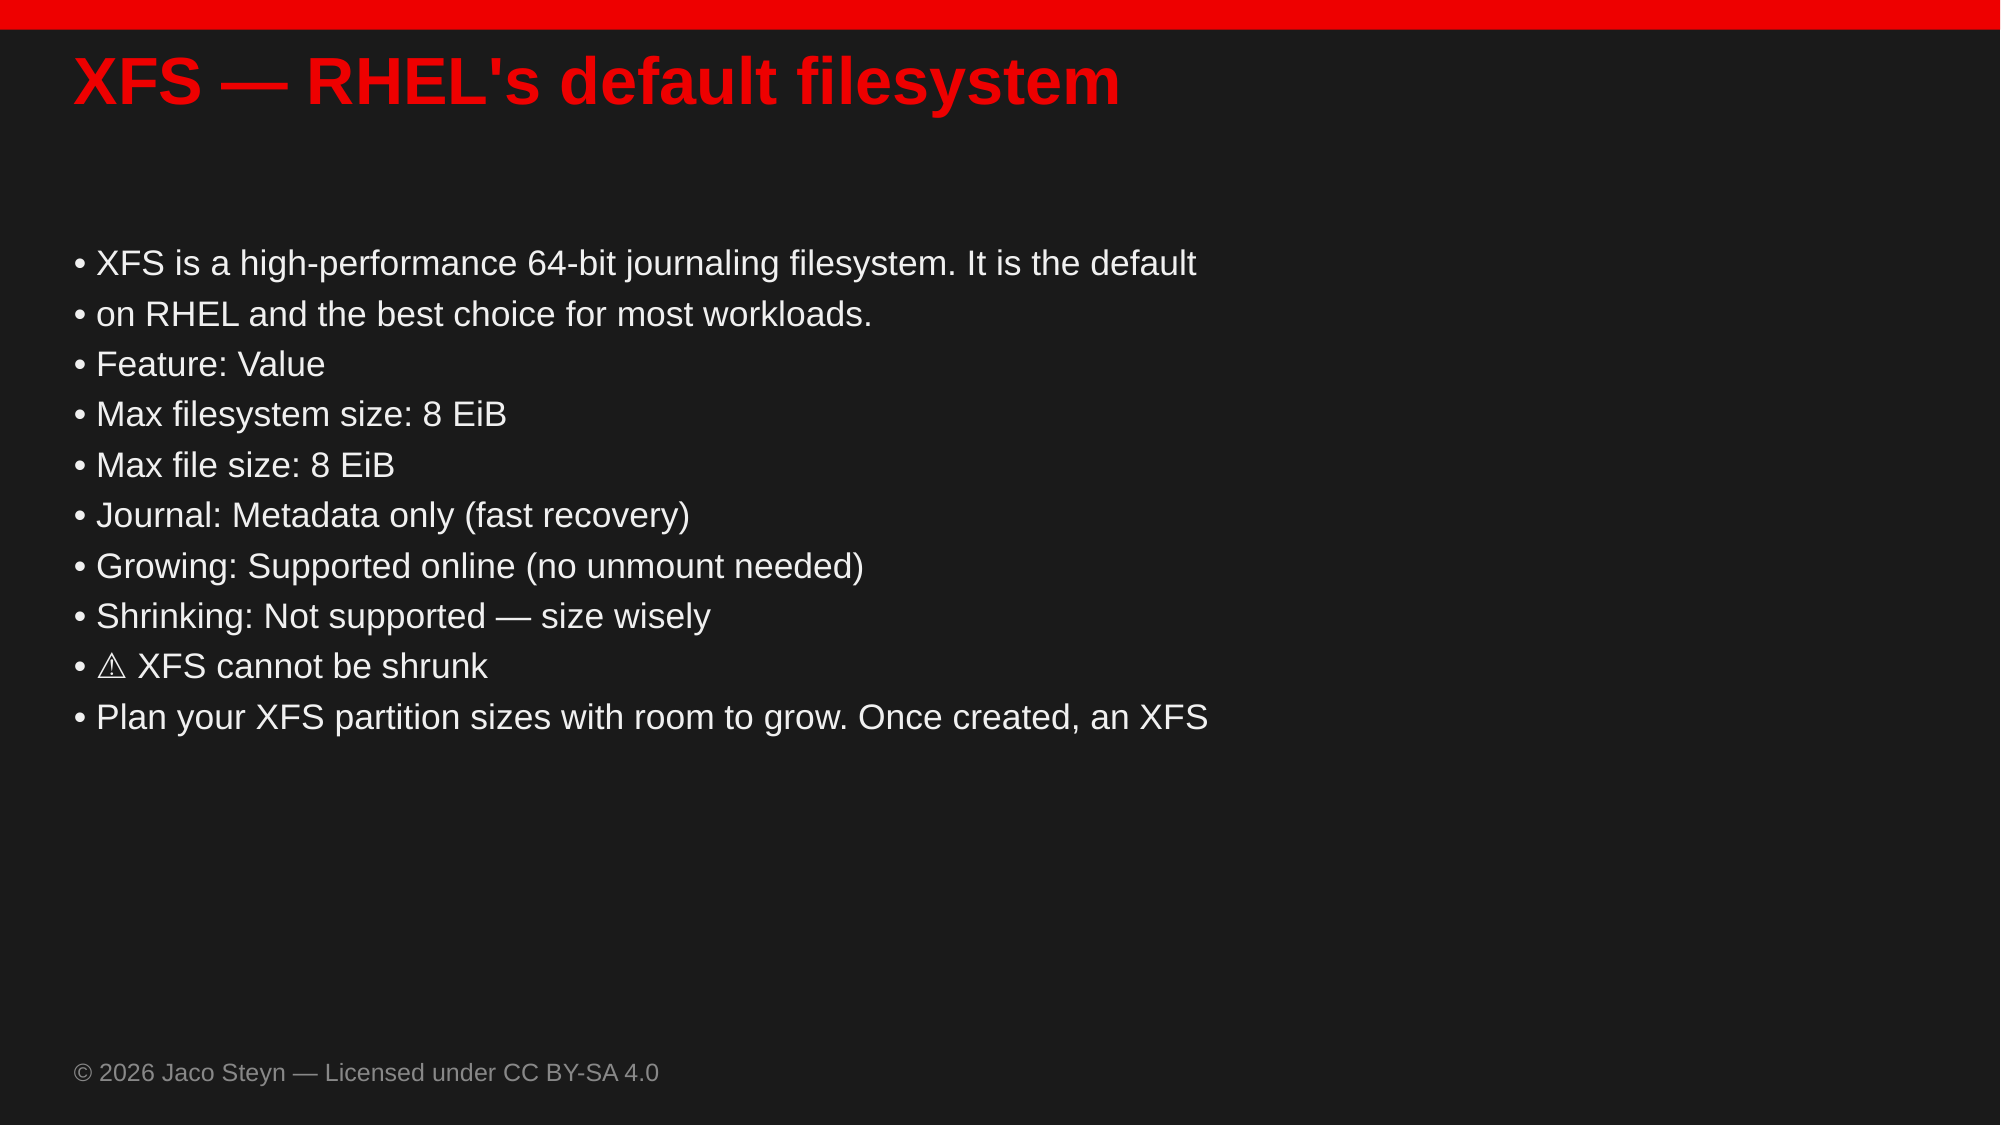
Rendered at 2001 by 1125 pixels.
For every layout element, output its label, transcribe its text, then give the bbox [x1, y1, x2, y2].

text_box • XFS is a high-performance 64-bit journaling filesystem. It is the default • on RHEL and the best choice for most workloads. • Feature: Value • Max filesystem size: 8 EiB • Max file size: 8 EiB • Journal: Metadata only (fast recovery) • Growing: Supported online (no unmount needed) • Shrinking: Not supported — size wisely • ⚠️ XFS cannot be shrunk • Plan your XFS partition sizes with room to grow. Once created, an XFS [59, 236, 1942, 1037]
text_box © 2026 Jaco Steyn — Licensed under CC BY-SA 4.0 [59, 1051, 1942, 1093]
text_box [0, 0, 2001, 30]
text_box XFS — RHEL's default filesystem [59, 36, 1942, 208]
